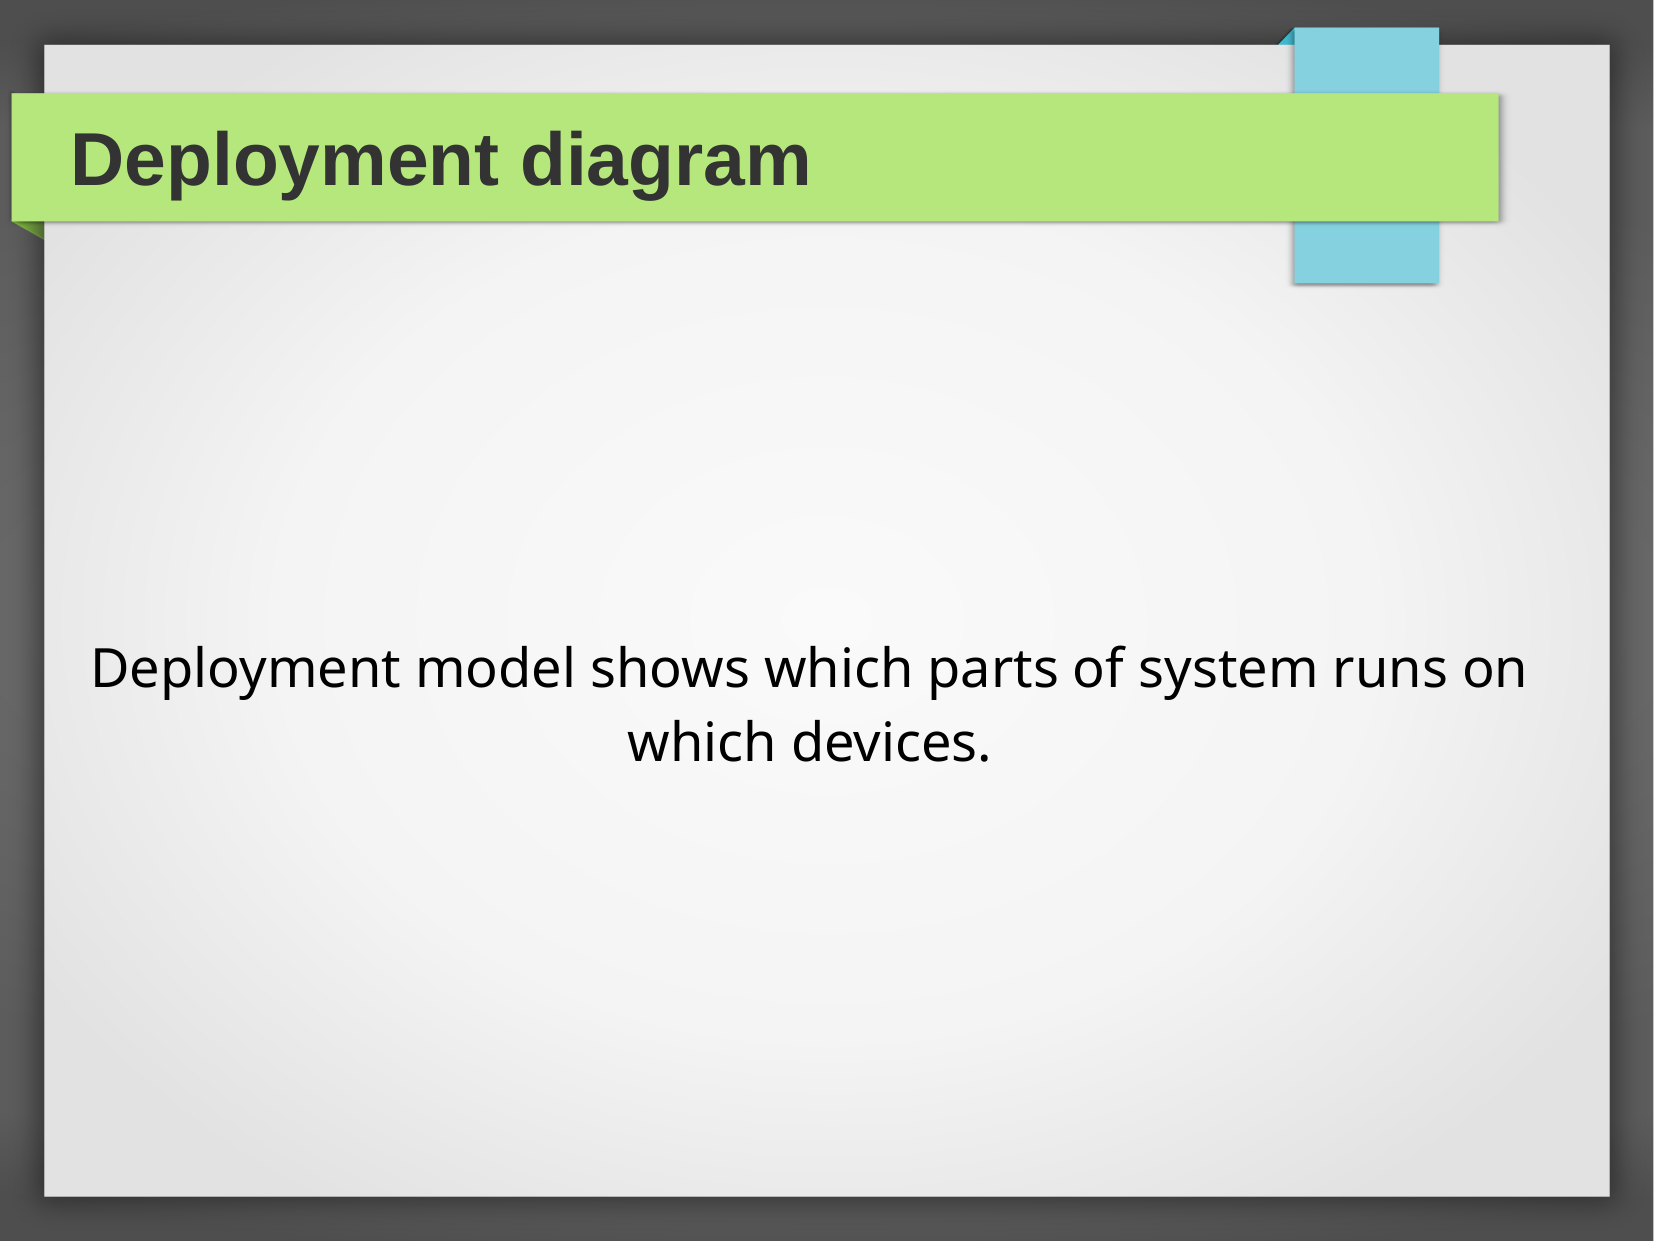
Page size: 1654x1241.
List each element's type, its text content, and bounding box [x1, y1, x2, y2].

picture [0, 0, 1654, 1241]
title Deployment diagram [70, 106, 1229, 213]
subtitle Deployment model shows which parts of system runs on which devices. [82, 343, 1538, 1063]
